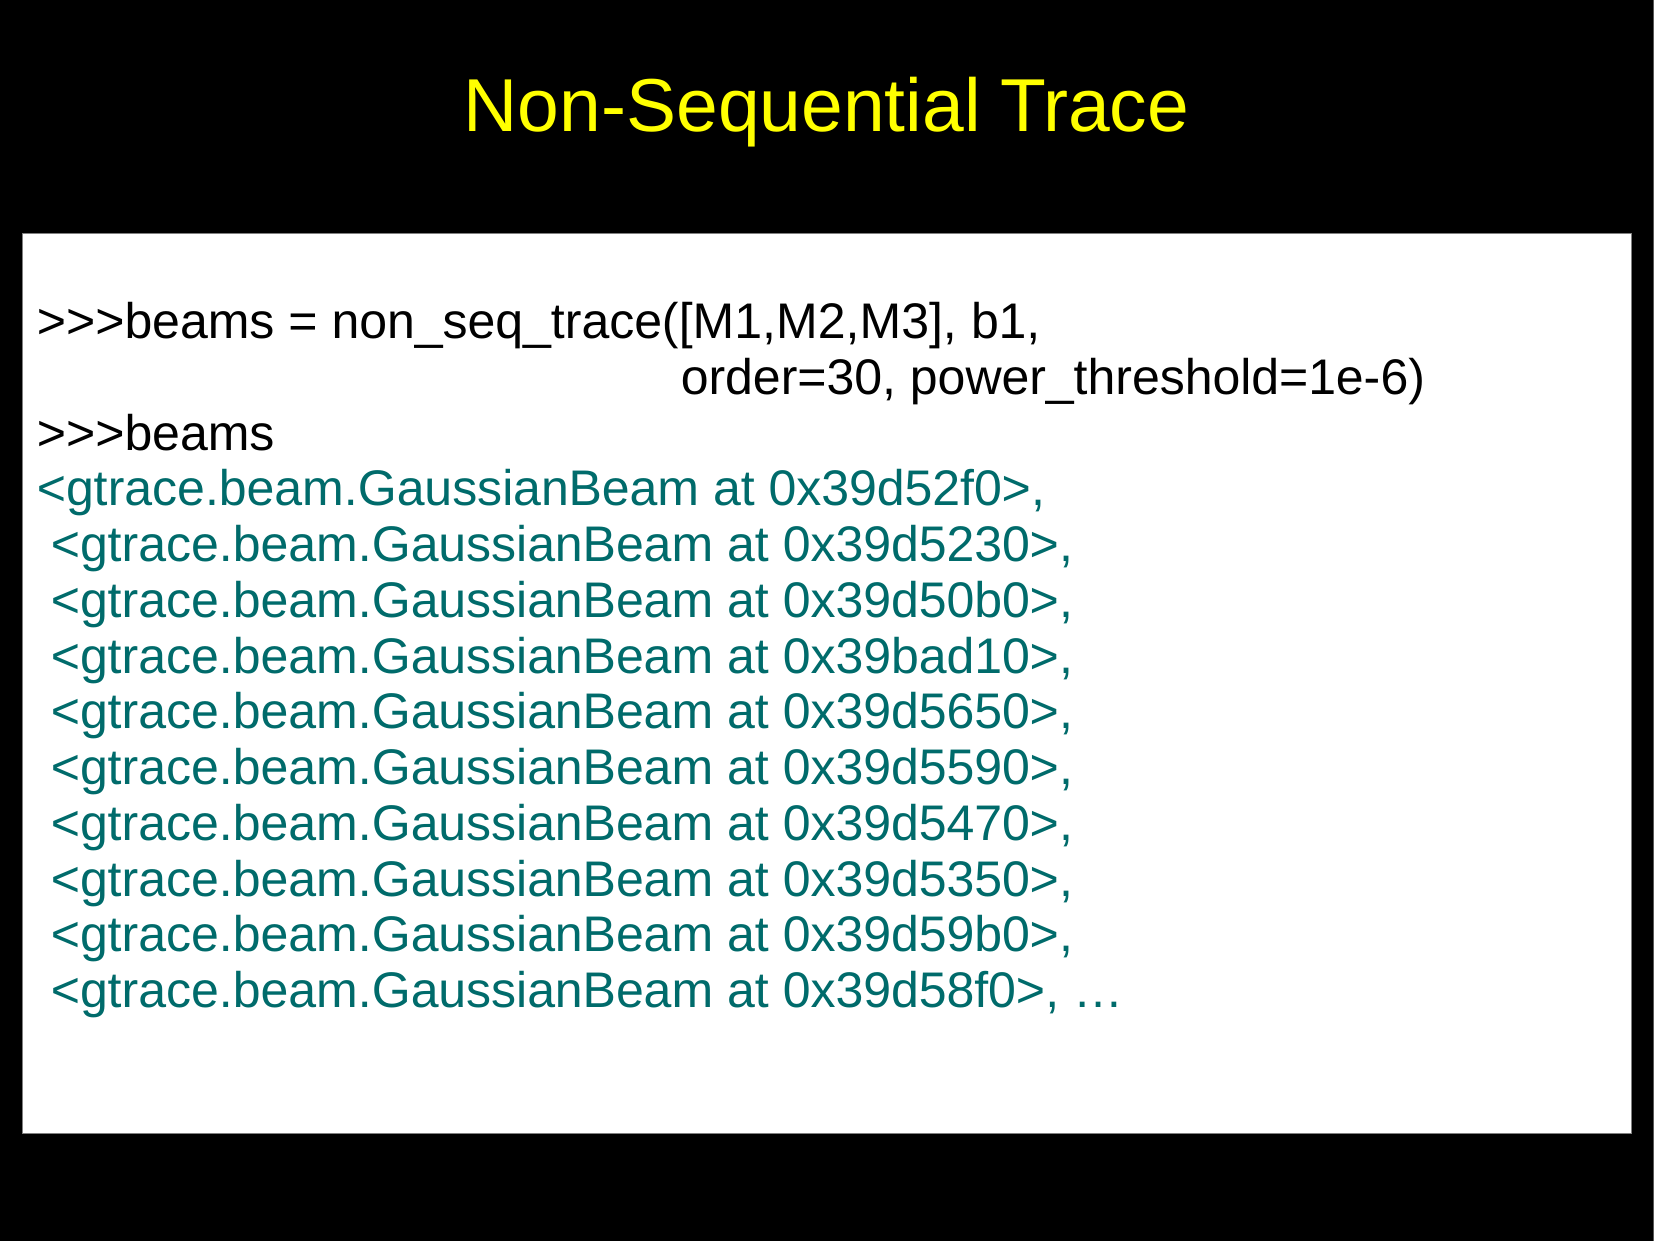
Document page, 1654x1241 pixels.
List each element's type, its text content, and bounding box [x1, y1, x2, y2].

text_box Non-Sequential Trace [448, 55, 1205, 155]
text_box >>>beams = non_seq_trace([M1,M2,M3], b1, order=30, power_threshold=1e-6) >>>beams <gtrace.beam.GaussianBeam at 0x39d52f0>, <gtrace.beam.GaussianBeam at 0x39d5230>, <gtrace.beam.GaussianBeam at 0x39d50b0>, <gtrace.beam.GaussianBeam at 0x39bad10>, <gtrace.beam.GaussianBeam at 0x39d5650>, <gtrace.beam.GaussianBeam at 0x39d5590>, <gtrace.beam.GaussianBeam at 0x39d5470>, <gtrace.beam.GaussianBeam at 0x39d5350>, <gtrace.beam.GaussianBeam at 0x39d59b0>, <gtrace.beam.GaussianBeam at 0x39d58f0>, … [22, 233, 1632, 1134]
